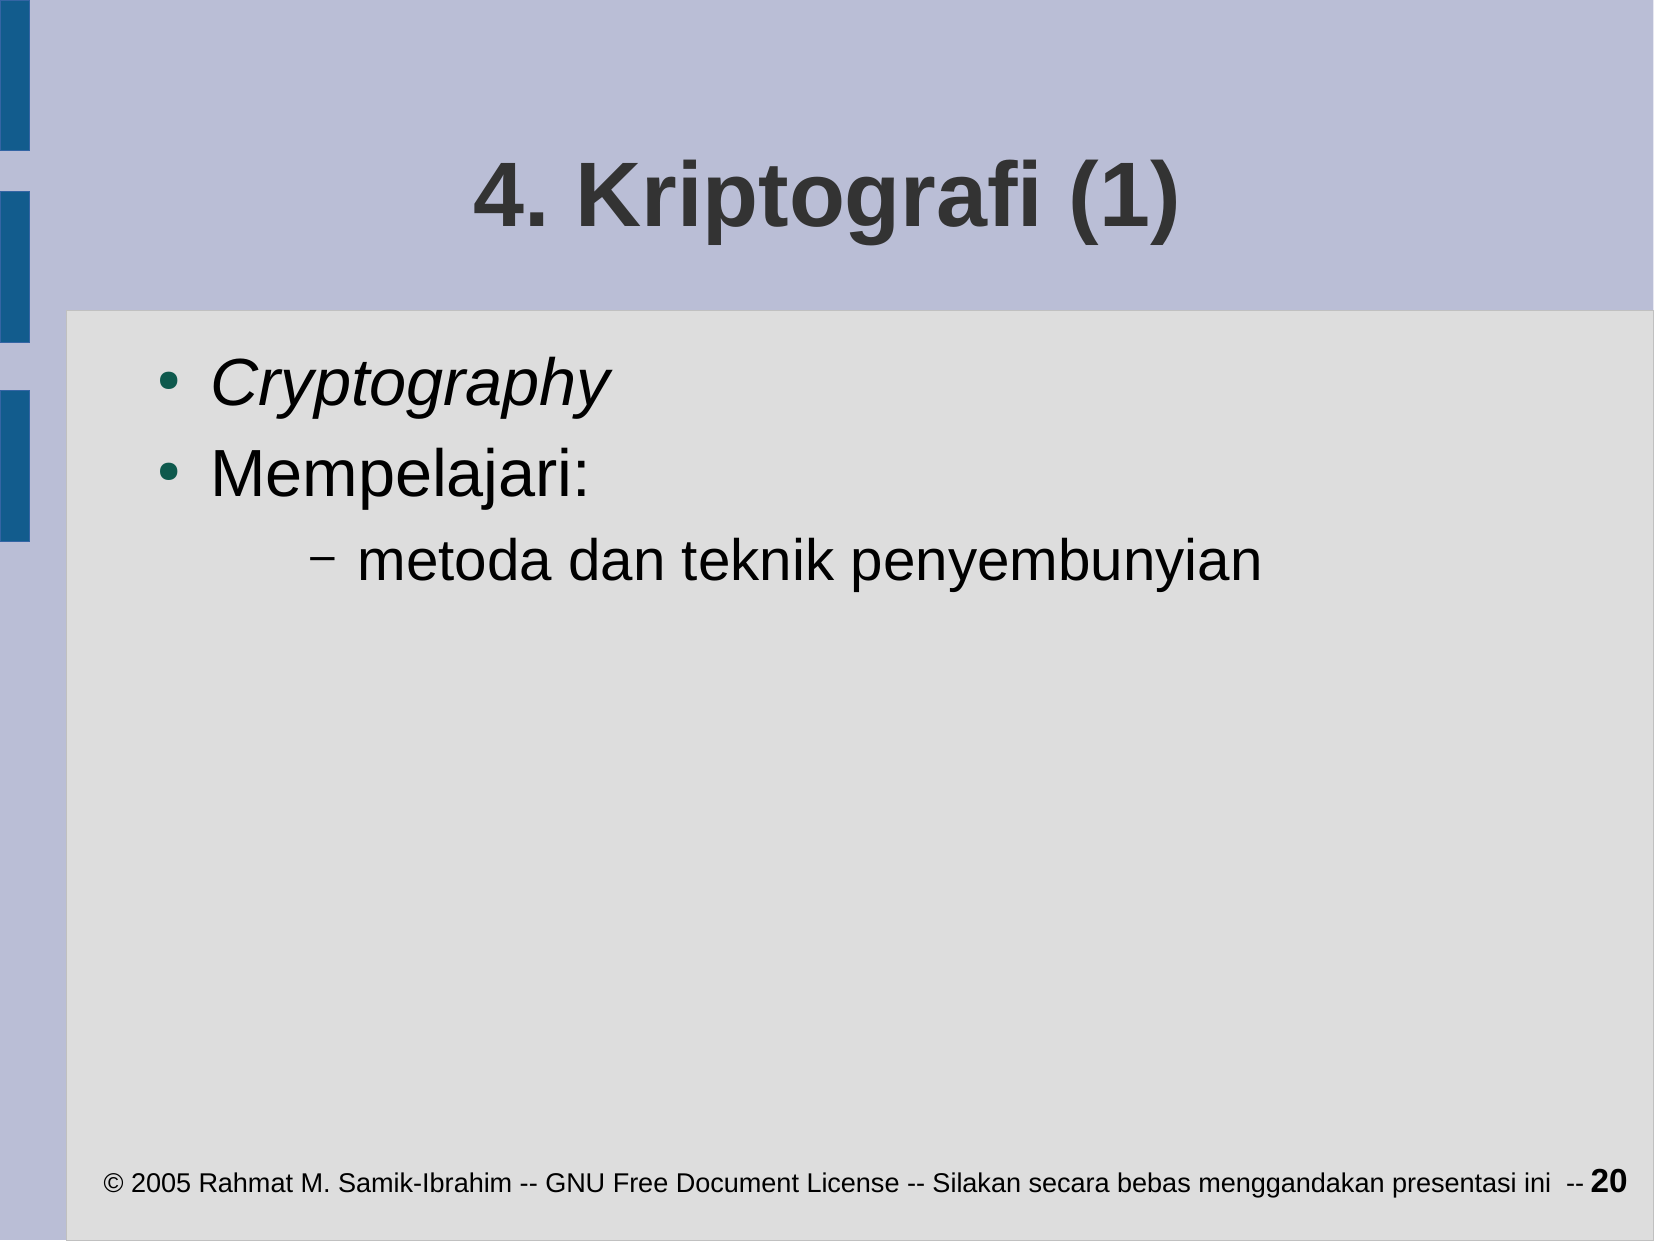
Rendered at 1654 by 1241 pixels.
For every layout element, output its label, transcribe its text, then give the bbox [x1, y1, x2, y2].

title 4. Kriptografi (1) [121, 91, 1534, 299]
list Cryptography Mempelajari: metoda dan teknik penyembunyian [121, 344, 1534, 1127]
